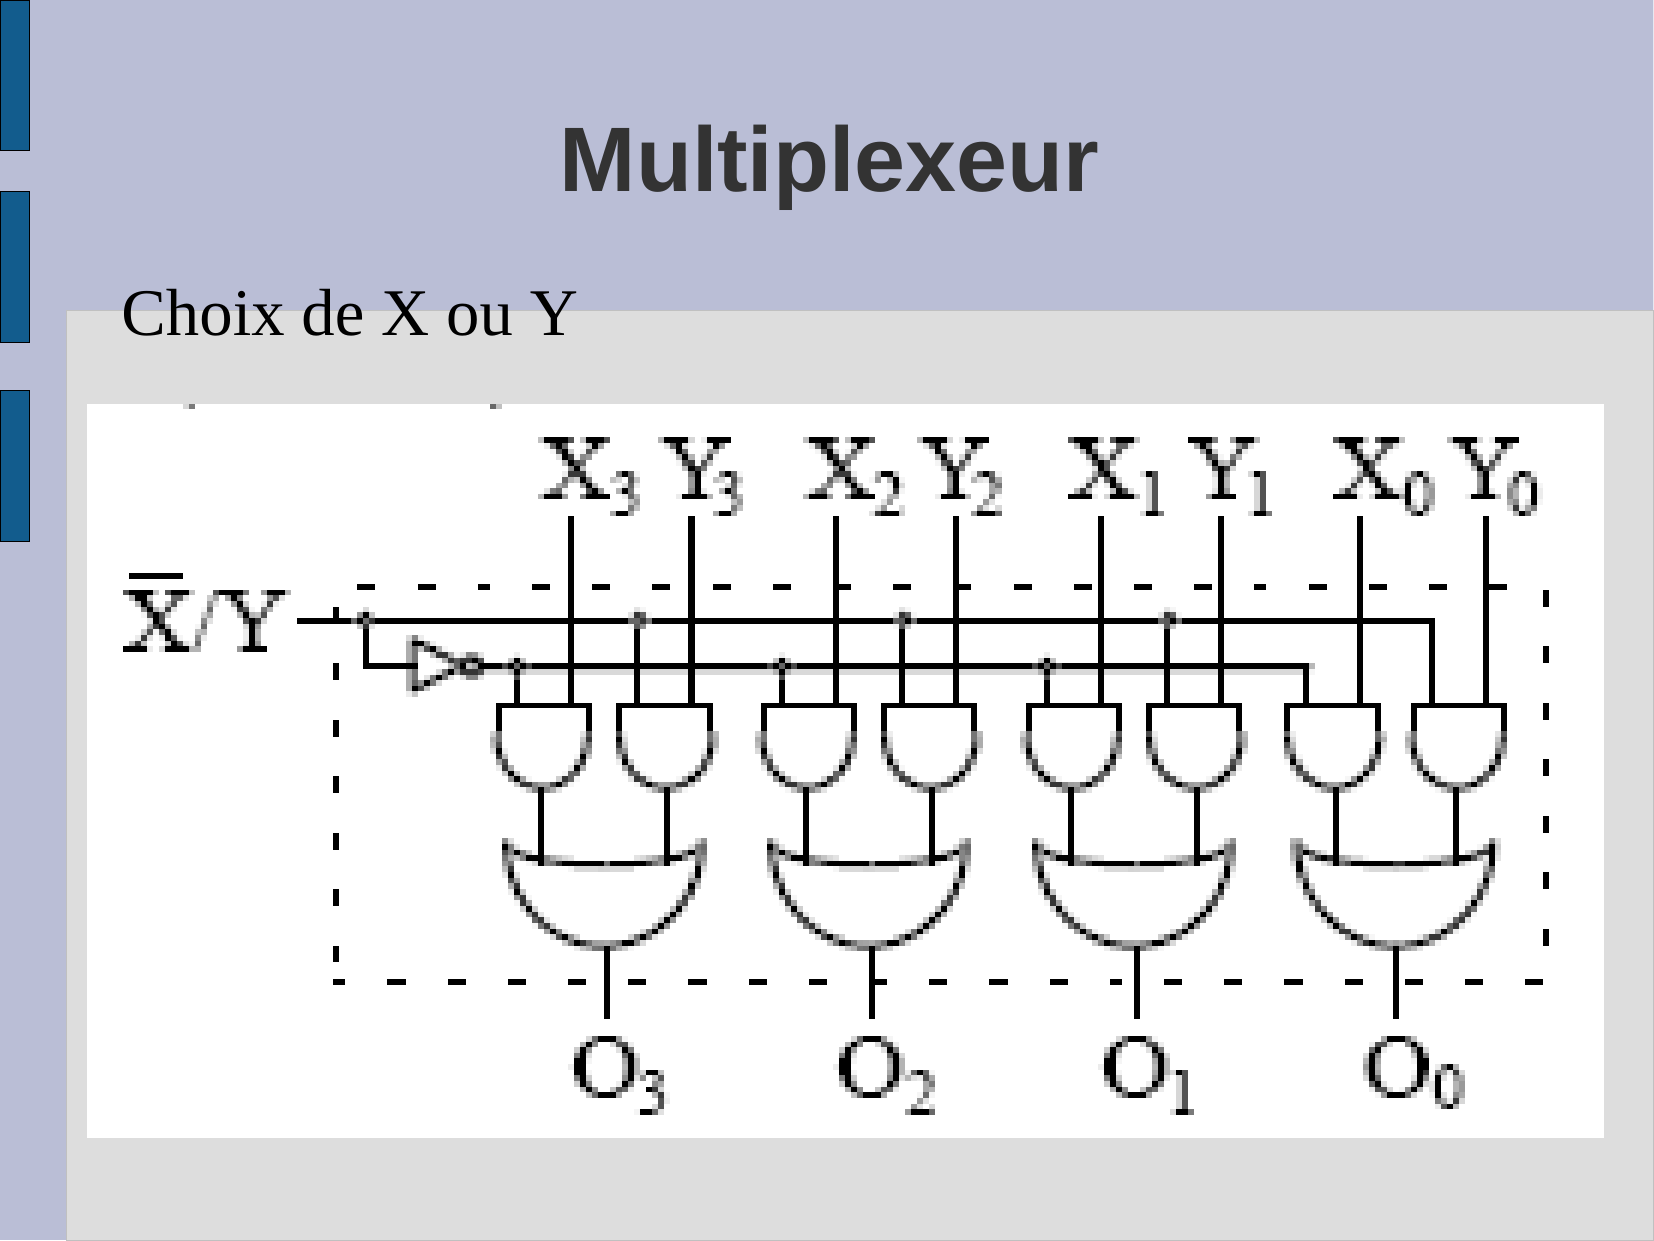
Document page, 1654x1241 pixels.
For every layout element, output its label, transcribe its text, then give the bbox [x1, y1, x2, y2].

title Multiplexeur [123, 64, 1536, 257]
picture [87, 404, 1604, 1138]
subtitle Choix de X ou Y [121, 275, 1534, 404]
